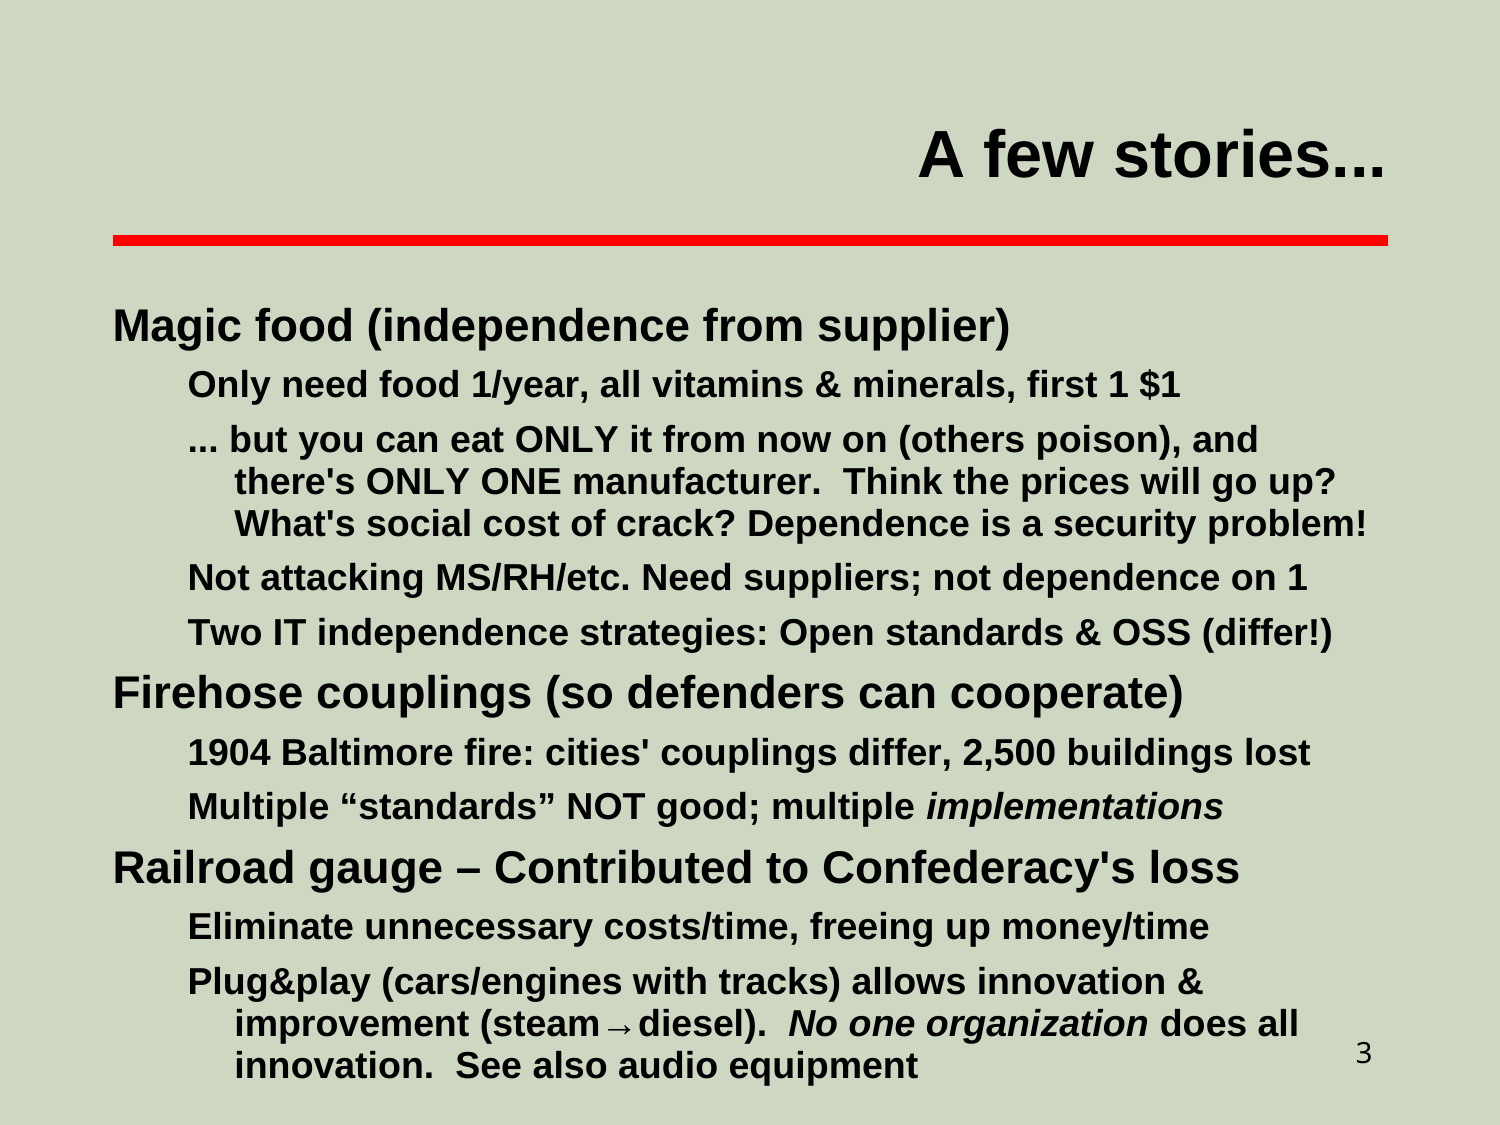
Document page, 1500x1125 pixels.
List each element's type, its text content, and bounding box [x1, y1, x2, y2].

list Magic food (independence from supplier) Only need food 1/year, all vitamins & minerals, first 1 $1 ... but you can eat ONLY it from now on (others poison), and there's ONLY ONE manufacturer. Think the prices will go up? What's social cost of crack? Dependence is a security problem! Not attacking MS/RH/etc. Need suppliers; not dependence on 1 Two IT independence strategies: Open standards & OSS (differ!) Firehose couplings (so defenders can cooperate) 1904 Baltimore fire: cities' couplings differ, 2,500 buildings lost Multiple “standards” NOT good; multiple implementations Railroad gauge – Contributed to Confederacy's loss Eliminate unnecessary costs/time, freeing up money/time Plug&play (cars/engines with tracks) allows innovation & improvement (steam→diesel). No one organization does all innovation. See also audio equipment [112, 299, 1388, 1111]
title A few stories... [337, 85, 1388, 224]
